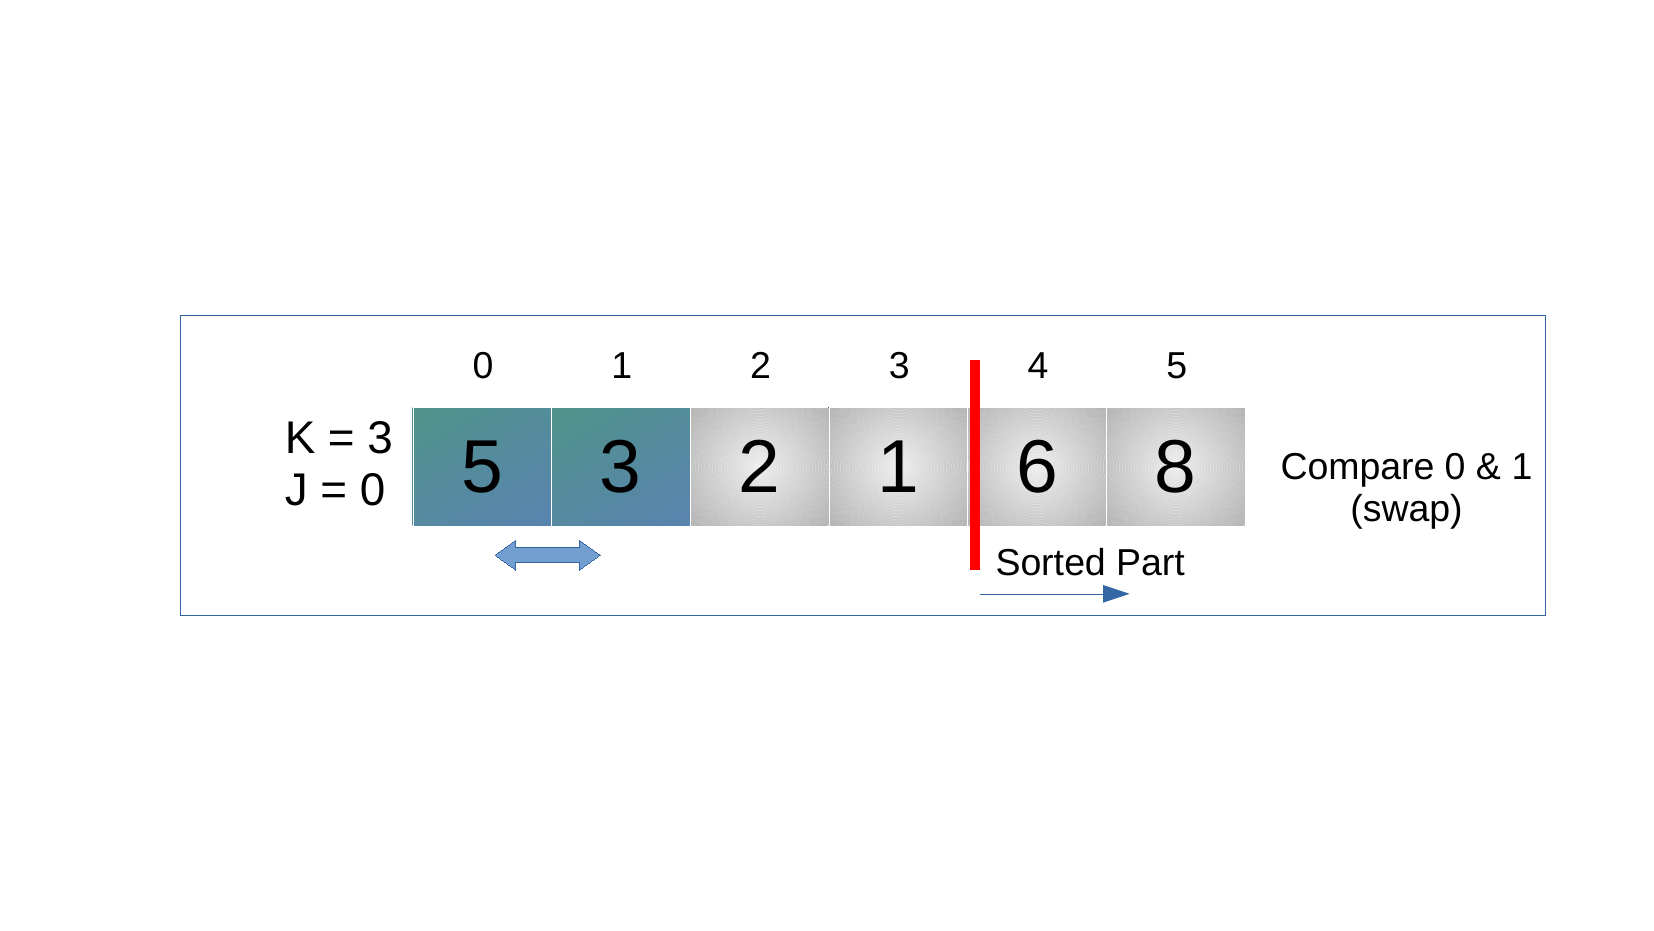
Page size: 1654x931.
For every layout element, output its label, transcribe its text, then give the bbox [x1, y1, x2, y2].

table_header 1 [830, 408, 967, 526]
table_header 5 [414, 408, 551, 526]
table_header 3 [552, 408, 690, 526]
text_box Sorted Part [980, 533, 1201, 591]
table_header 8 [1107, 408, 1245, 526]
table_header 5 [1107, 277, 1246, 395]
table_header 3 [830, 277, 969, 395]
text_box [180, 315, 1546, 616]
table_header 2 [691, 277, 830, 395]
table_header 2 [691, 408, 829, 526]
table_header 6 [980, 408, 1106, 526]
text_box K = 3 J = 0 [270, 405, 408, 523]
table_header 0 [414, 277, 552, 395]
text_box Compare 0 & 1 (swap) [1265, 438, 1548, 538]
table_header 1 [552, 277, 691, 395]
table_header 4 [969, 277, 1107, 395]
